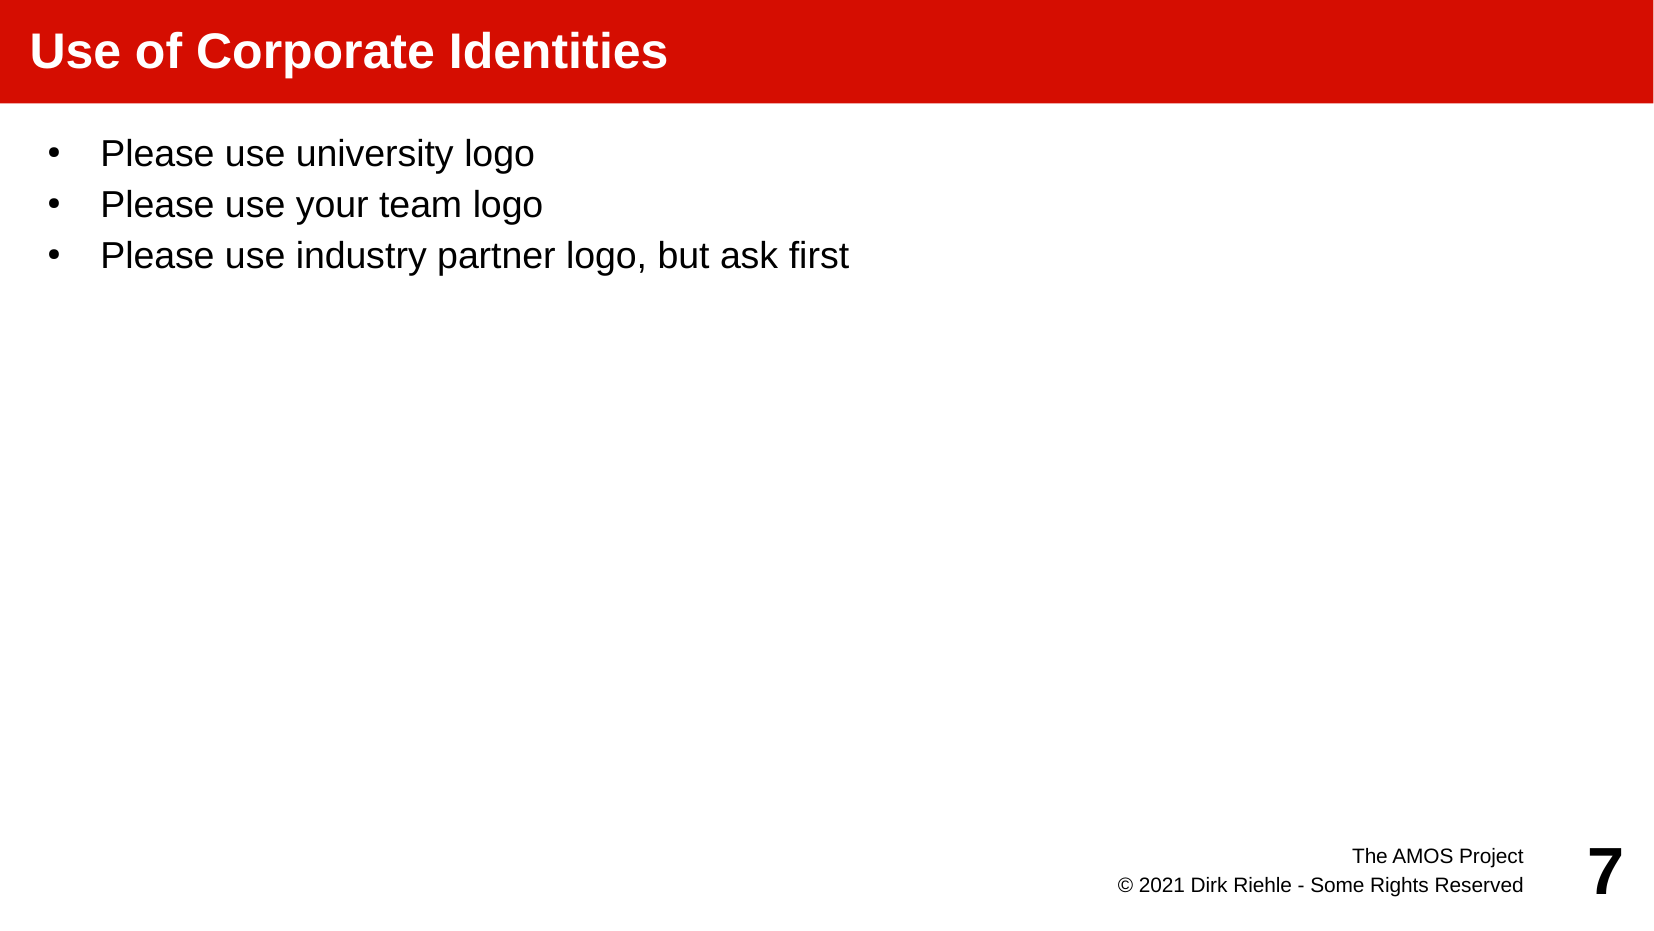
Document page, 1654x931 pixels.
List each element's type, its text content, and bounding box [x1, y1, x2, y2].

title Use of Corporate Identities [0, 0, 1654, 104]
list Please use university logo Please use your team logo Please use industry partner logo, but ask first [29, 132, 1625, 813]
